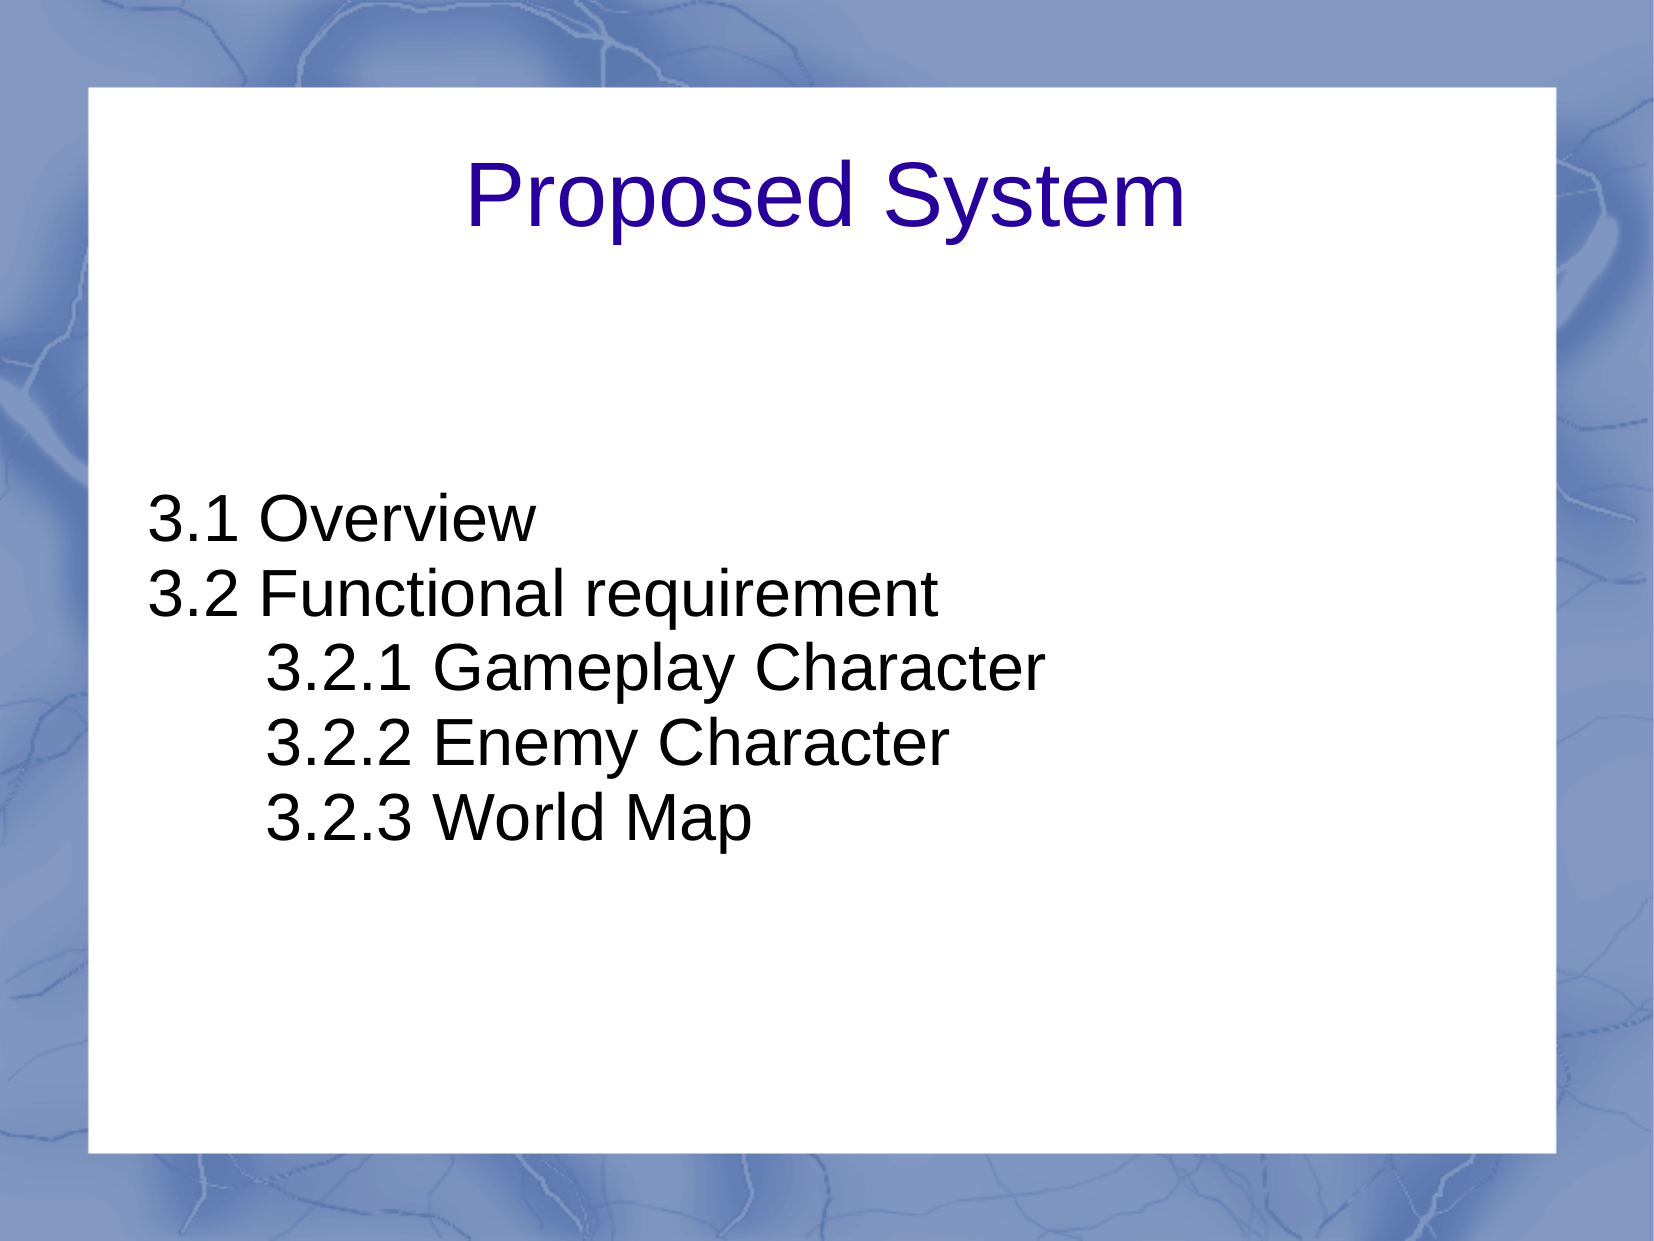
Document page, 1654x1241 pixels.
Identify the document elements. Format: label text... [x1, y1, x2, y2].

title Proposed System [118, 90, 1536, 298]
subtitle 3.1 Overview 3.2 Functional requirement 3.2.1 Gameplay Character 3.2.2 Enemy Character 3.2.3 World Map [147, 325, 1506, 1010]
picture [0, 0, 1654, 1241]
